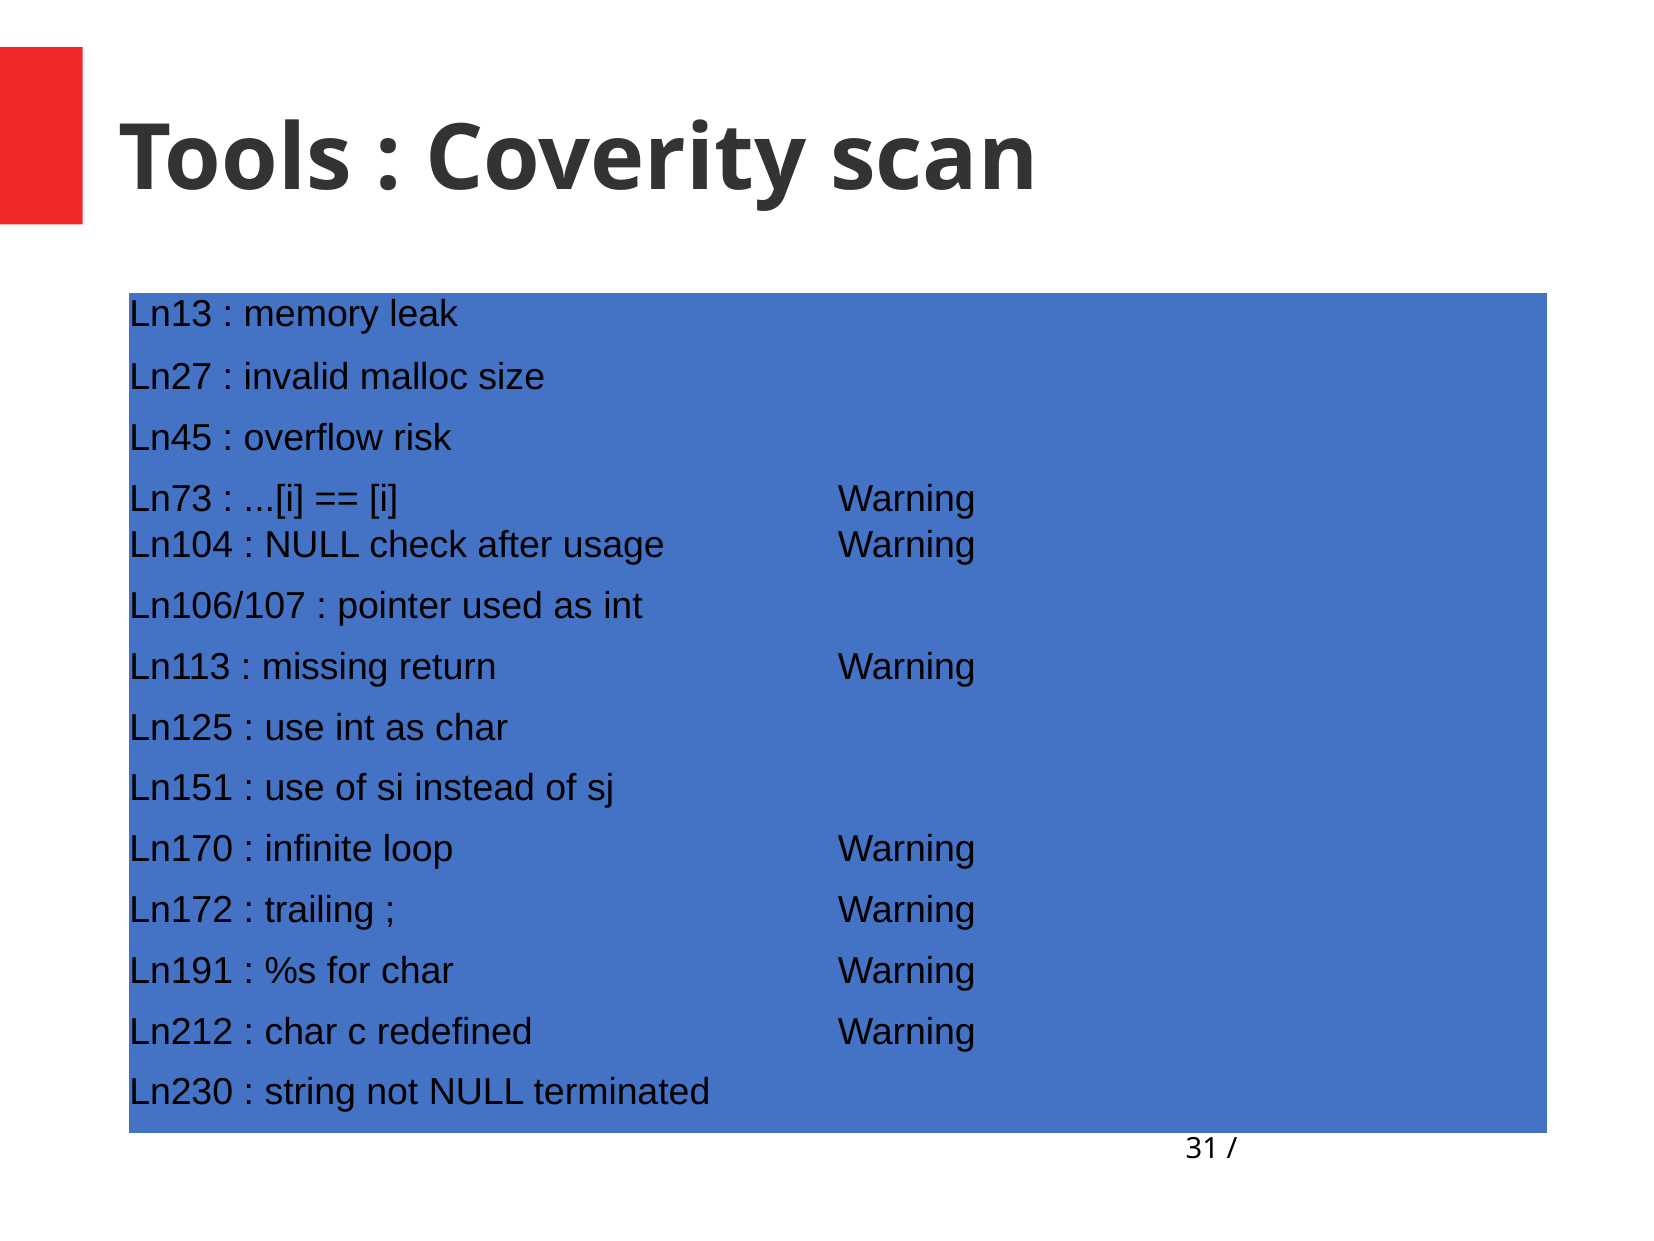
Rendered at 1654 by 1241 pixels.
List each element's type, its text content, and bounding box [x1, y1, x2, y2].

table_cell Ln104 : NULL check after usage [129, 524, 838, 584]
table_cell Ln230 : string not NULL terminated [129, 1071, 838, 1133]
table_cell Warning [838, 477, 1547, 524]
table_cell Ln170 : infinite loop [129, 828, 838, 888]
table_header Ln13 : memory leak [129, 293, 838, 356]
table_cell Ln113 : missing return [129, 645, 838, 706]
table_cell [838, 416, 1547, 477]
table_cell Ln27 : invalid malloc size [129, 356, 838, 416]
table_cell Ln106/107 : pointer used as int [129, 584, 838, 645]
table_cell [838, 1071, 1547, 1133]
table_cell [838, 356, 1547, 416]
table_cell Warning [838, 949, 1547, 1010]
table_cell Ln191 : %s for char [129, 949, 838, 1010]
text_box / [1185, 1129, 1571, 1216]
table_cell Ln125 : use int as char [129, 706, 838, 767]
title Tools : Coverity scan [118, 49, 1571, 257]
table_cell Ln45 : overflow risk [129, 416, 838, 477]
table_cell Ln172 : trailing ; [129, 888, 838, 949]
table_cell Warning [838, 524, 1547, 584]
table_cell Warning [838, 888, 1547, 949]
table_cell Warning [838, 828, 1547, 888]
table_cell [838, 706, 1547, 767]
table_cell Warning [838, 1010, 1547, 1071]
table_cell Ln151 : use of si instead of sj [129, 767, 838, 828]
table_cell Warning [838, 645, 1547, 706]
table_cell Ln73 : ...[i] == [i] [129, 477, 838, 524]
table_cell [838, 584, 1547, 645]
table_cell Ln212 : char c redefined [129, 1010, 838, 1071]
table_header [838, 293, 1547, 356]
table_cell [838, 767, 1547, 828]
